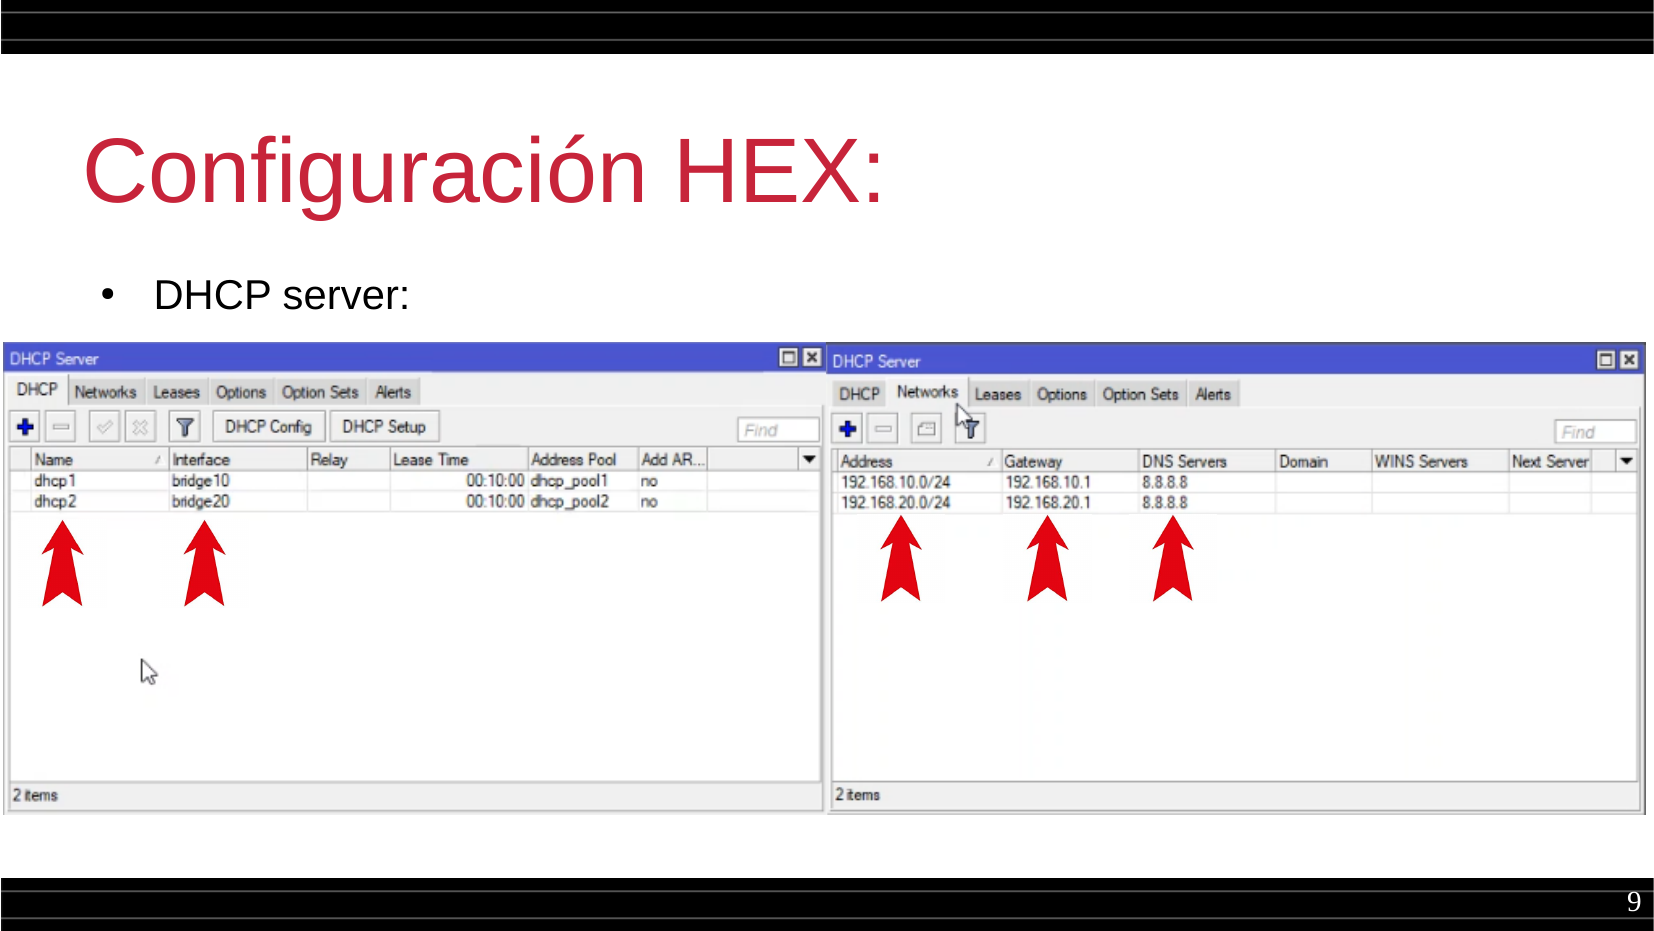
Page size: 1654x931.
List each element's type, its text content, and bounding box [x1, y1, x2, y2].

picture [1, 878, 1654, 931]
title Configuración HEX: [82, 92, 1571, 249]
picture [3, 342, 1646, 815]
picture [1, 0, 1654, 54]
list DHCP server: [82, 271, 1571, 342]
